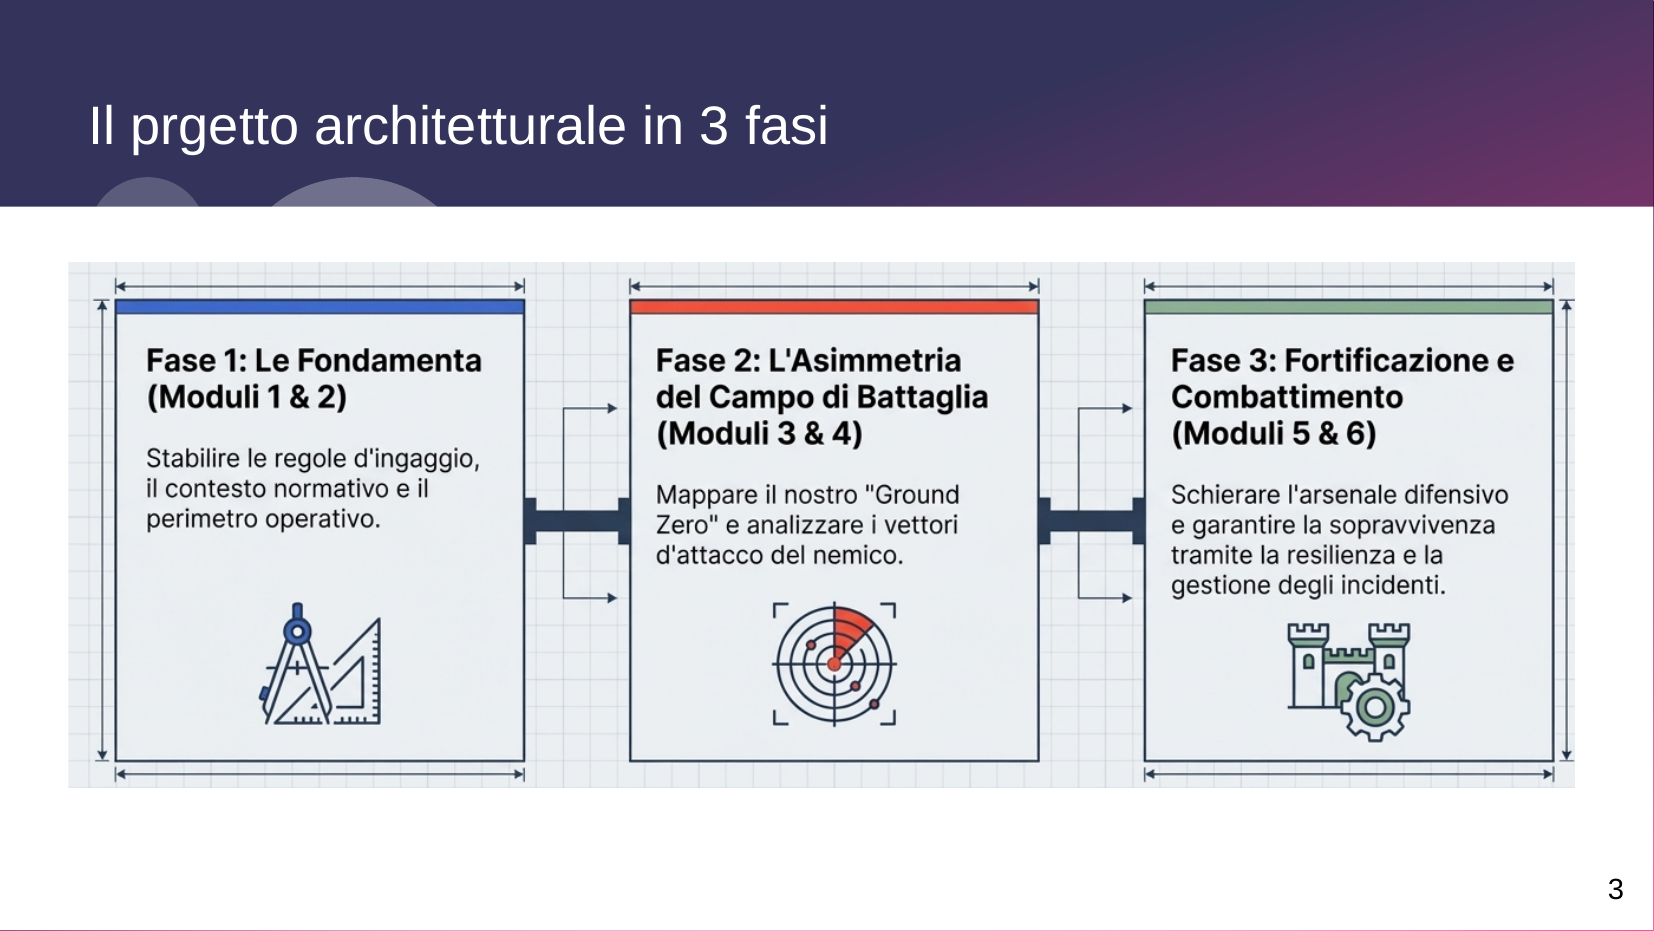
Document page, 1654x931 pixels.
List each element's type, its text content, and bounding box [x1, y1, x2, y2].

picture [68, 262, 1576, 788]
title Il prgetto architetturale in 3 fasi [88, 44, 1565, 207]
